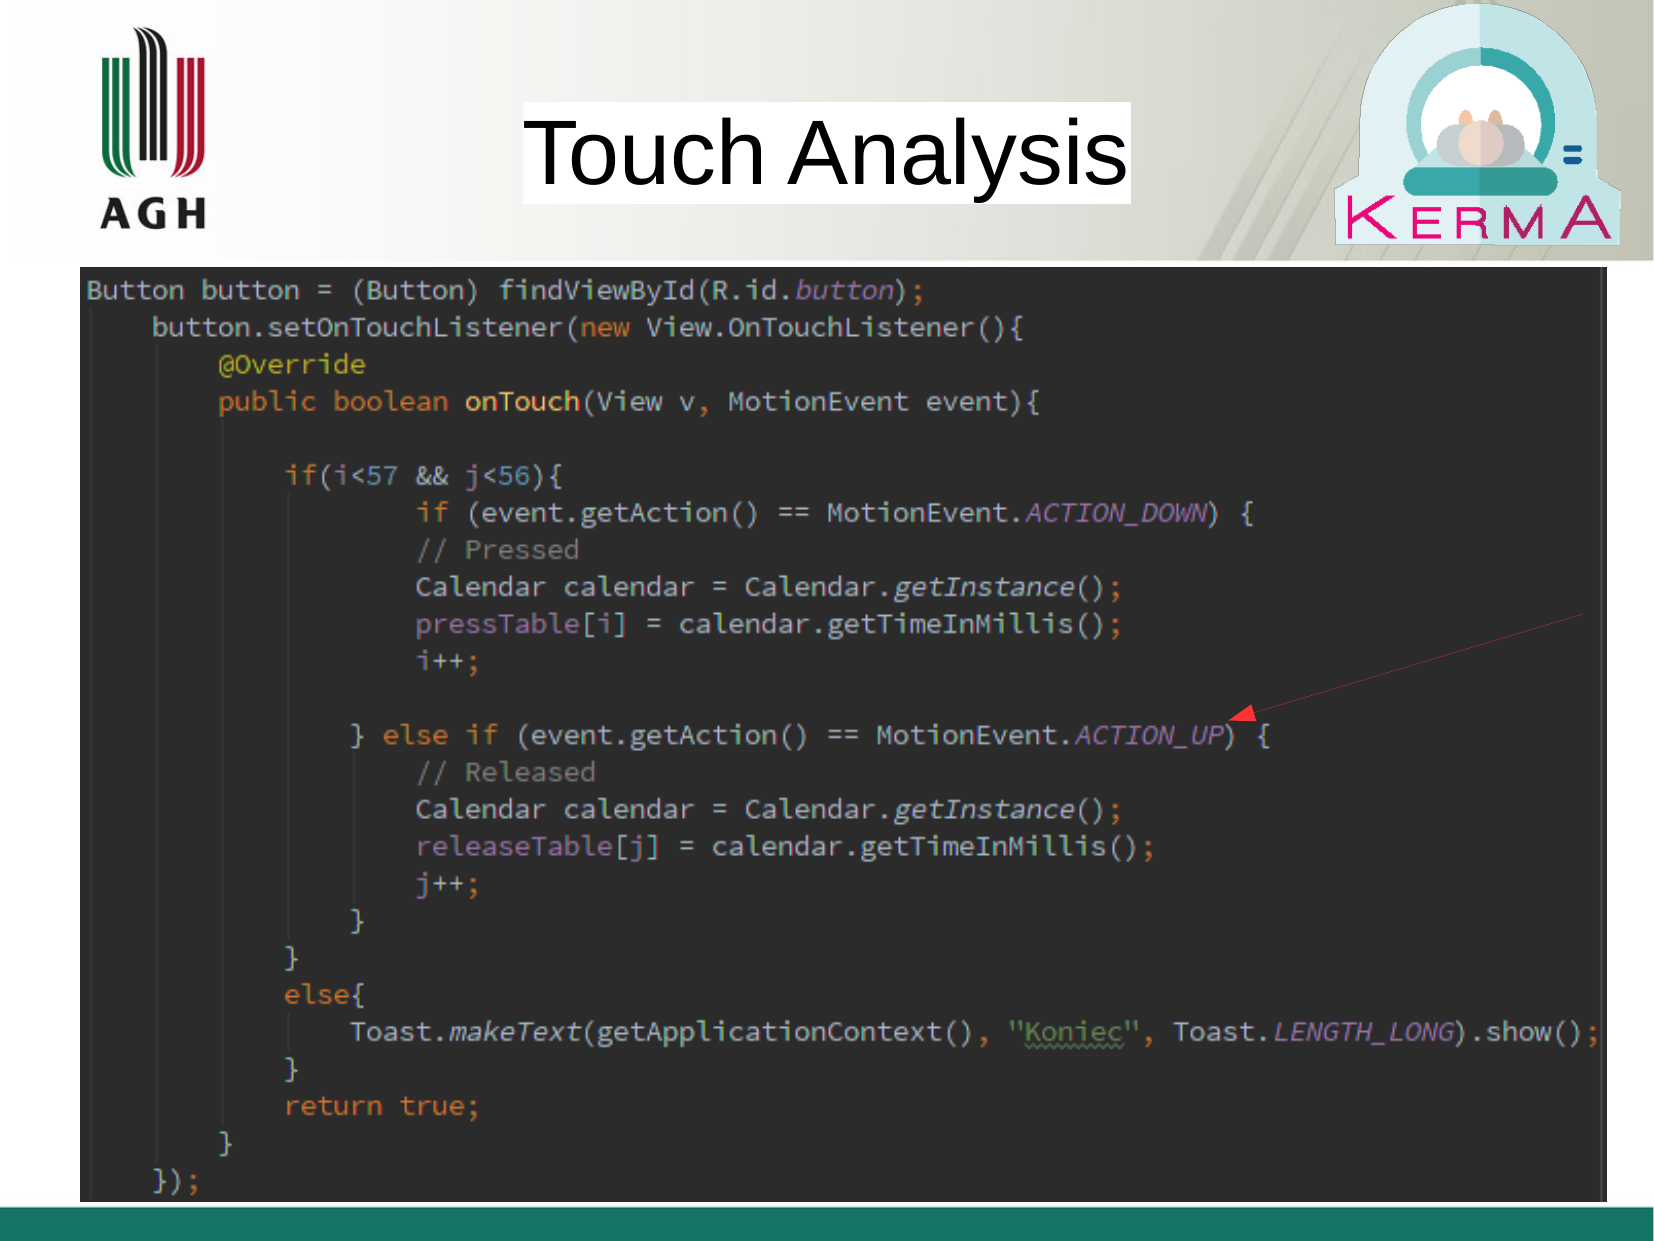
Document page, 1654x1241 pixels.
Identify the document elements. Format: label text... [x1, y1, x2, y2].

picture [0, 0, 1654, 1241]
title Touch Analysis [82, 49, 1305, 257]
